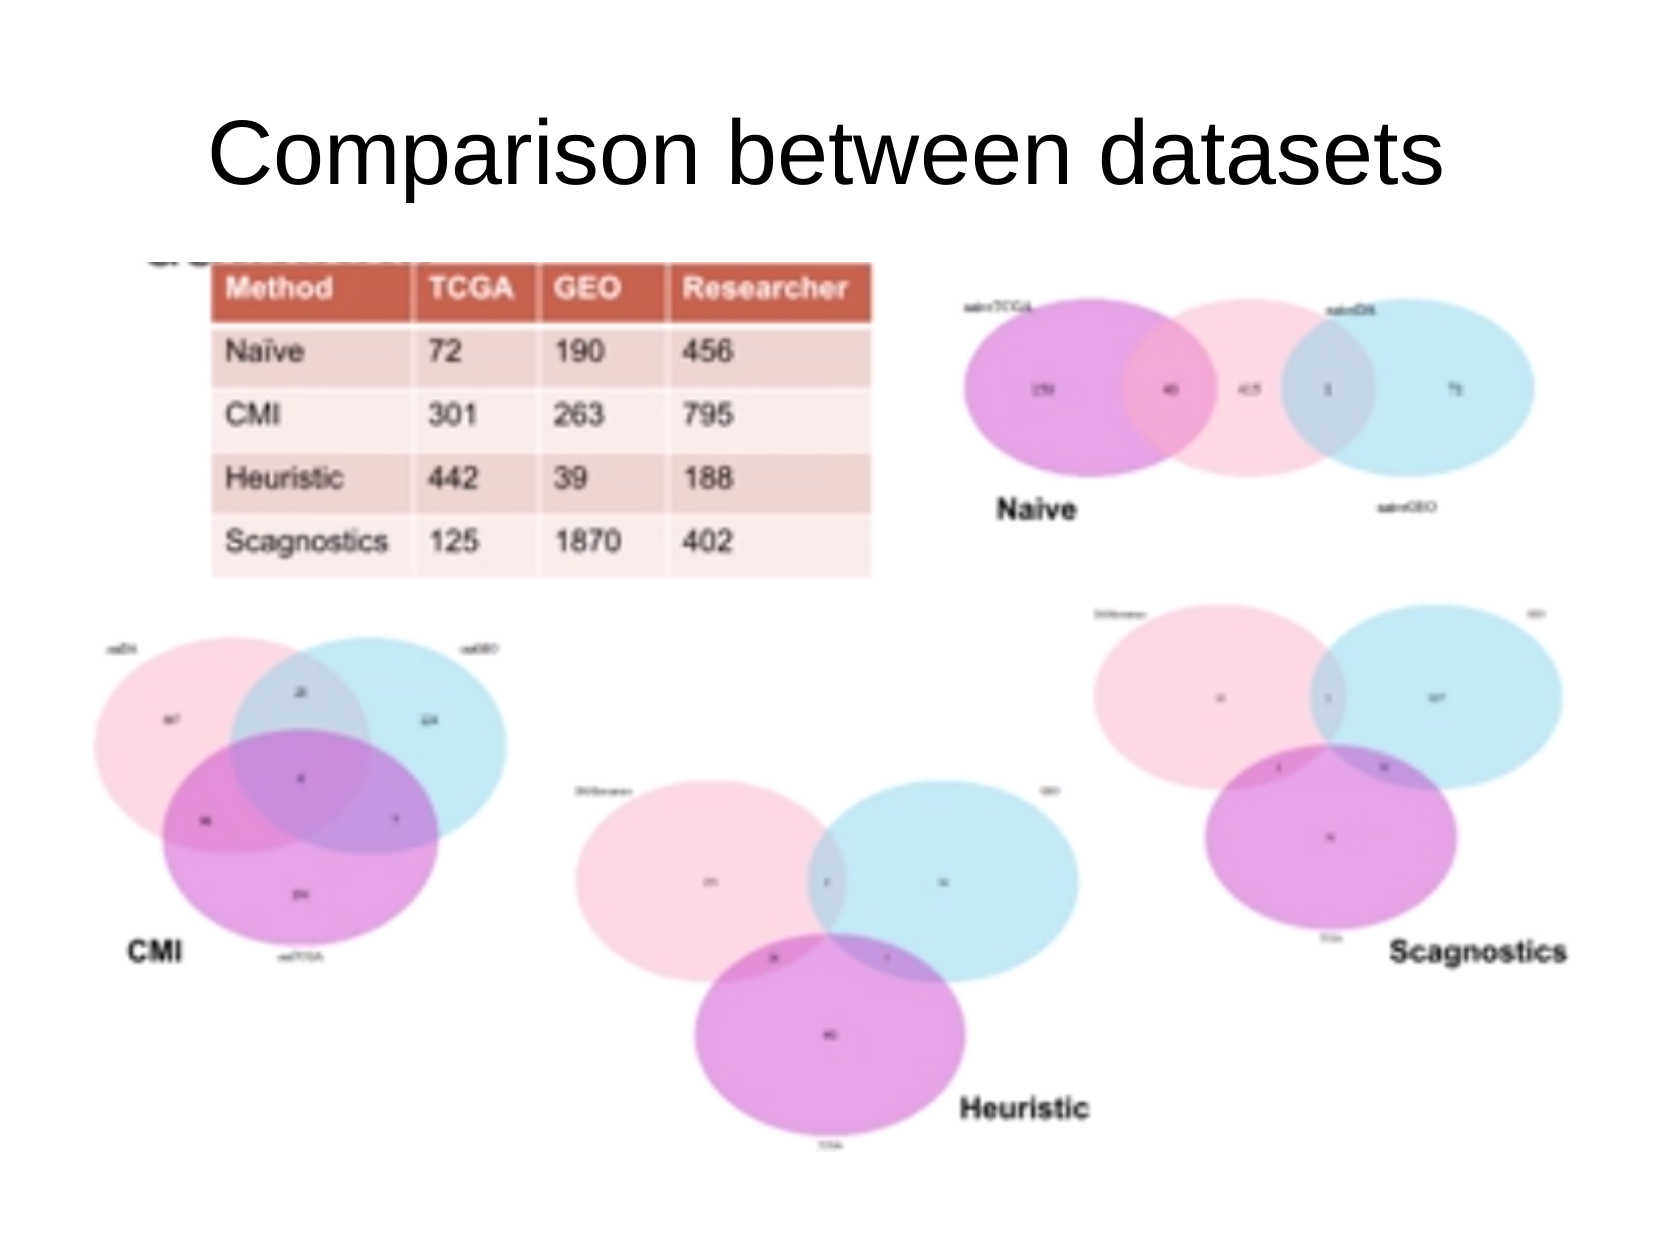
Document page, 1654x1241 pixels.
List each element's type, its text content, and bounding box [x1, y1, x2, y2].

title Comparison between datasets [82, 49, 1571, 257]
picture [64, 262, 1595, 1152]
